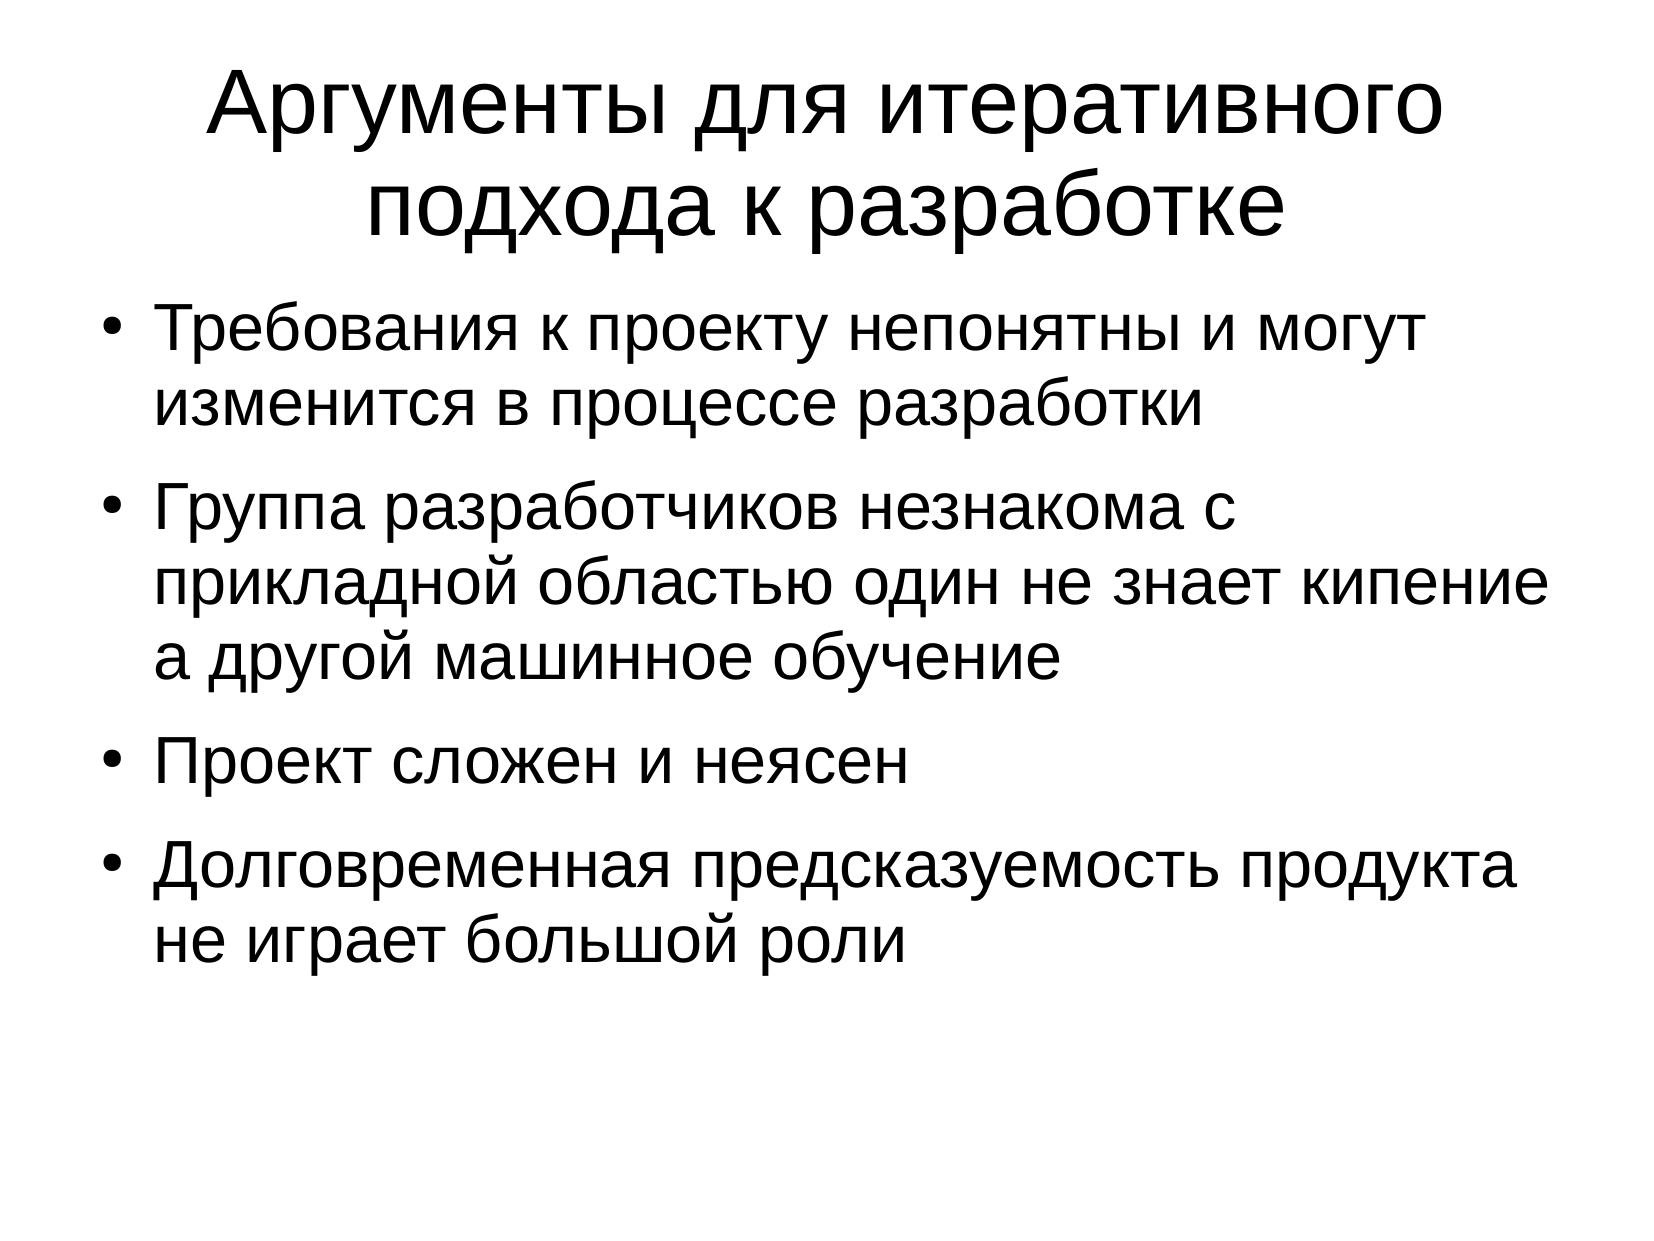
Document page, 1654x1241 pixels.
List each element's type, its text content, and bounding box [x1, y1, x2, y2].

list Требования к проекту непонятны и могут изменится в процессе разработки Группа разработчиков незнакома с прикладной областью один не знает кипение а другой машинное обучение Проект сложен и неясен Долговременная предсказуемость продукта не играет большой роли [82, 290, 1571, 1109]
title Аргументы для итеративного подхода к разработке [82, 49, 1571, 257]
